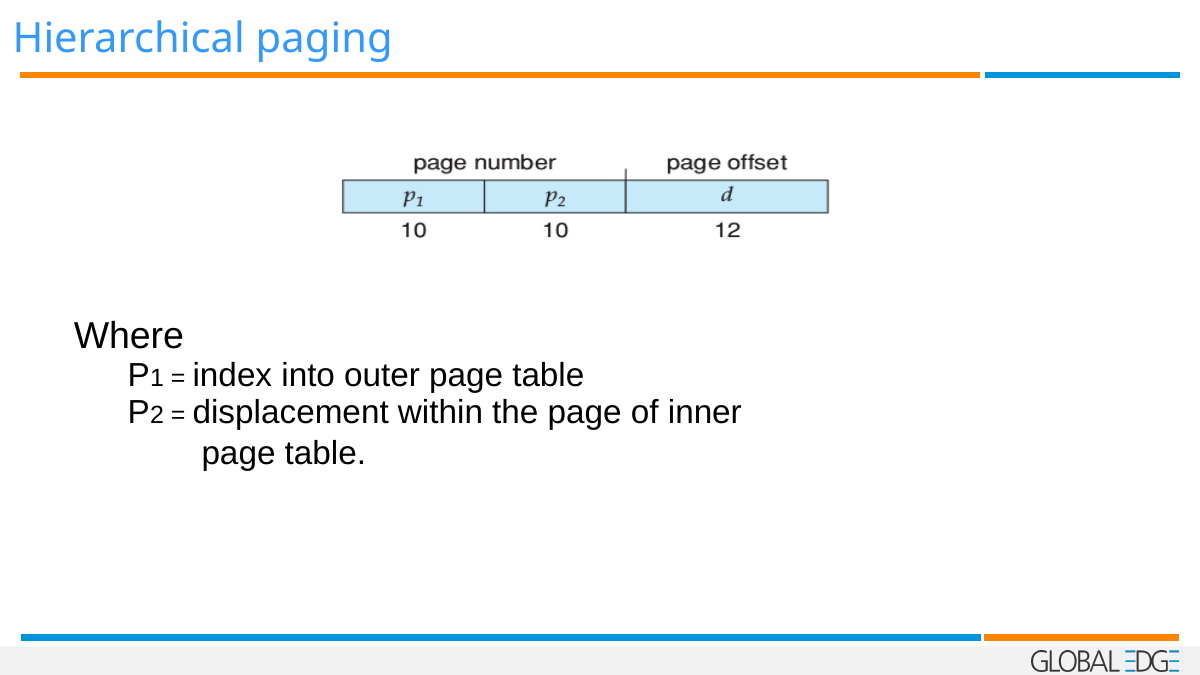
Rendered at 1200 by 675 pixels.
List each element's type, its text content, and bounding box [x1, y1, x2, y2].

picture [1031, 650, 1179, 672]
text_box Where P1 = index into outer page table P2 = displacement within the page of inner page table. [59, 307, 1200, 561]
picture [304, 116, 872, 259]
title Hierarchical paging [12, 9, 1088, 63]
